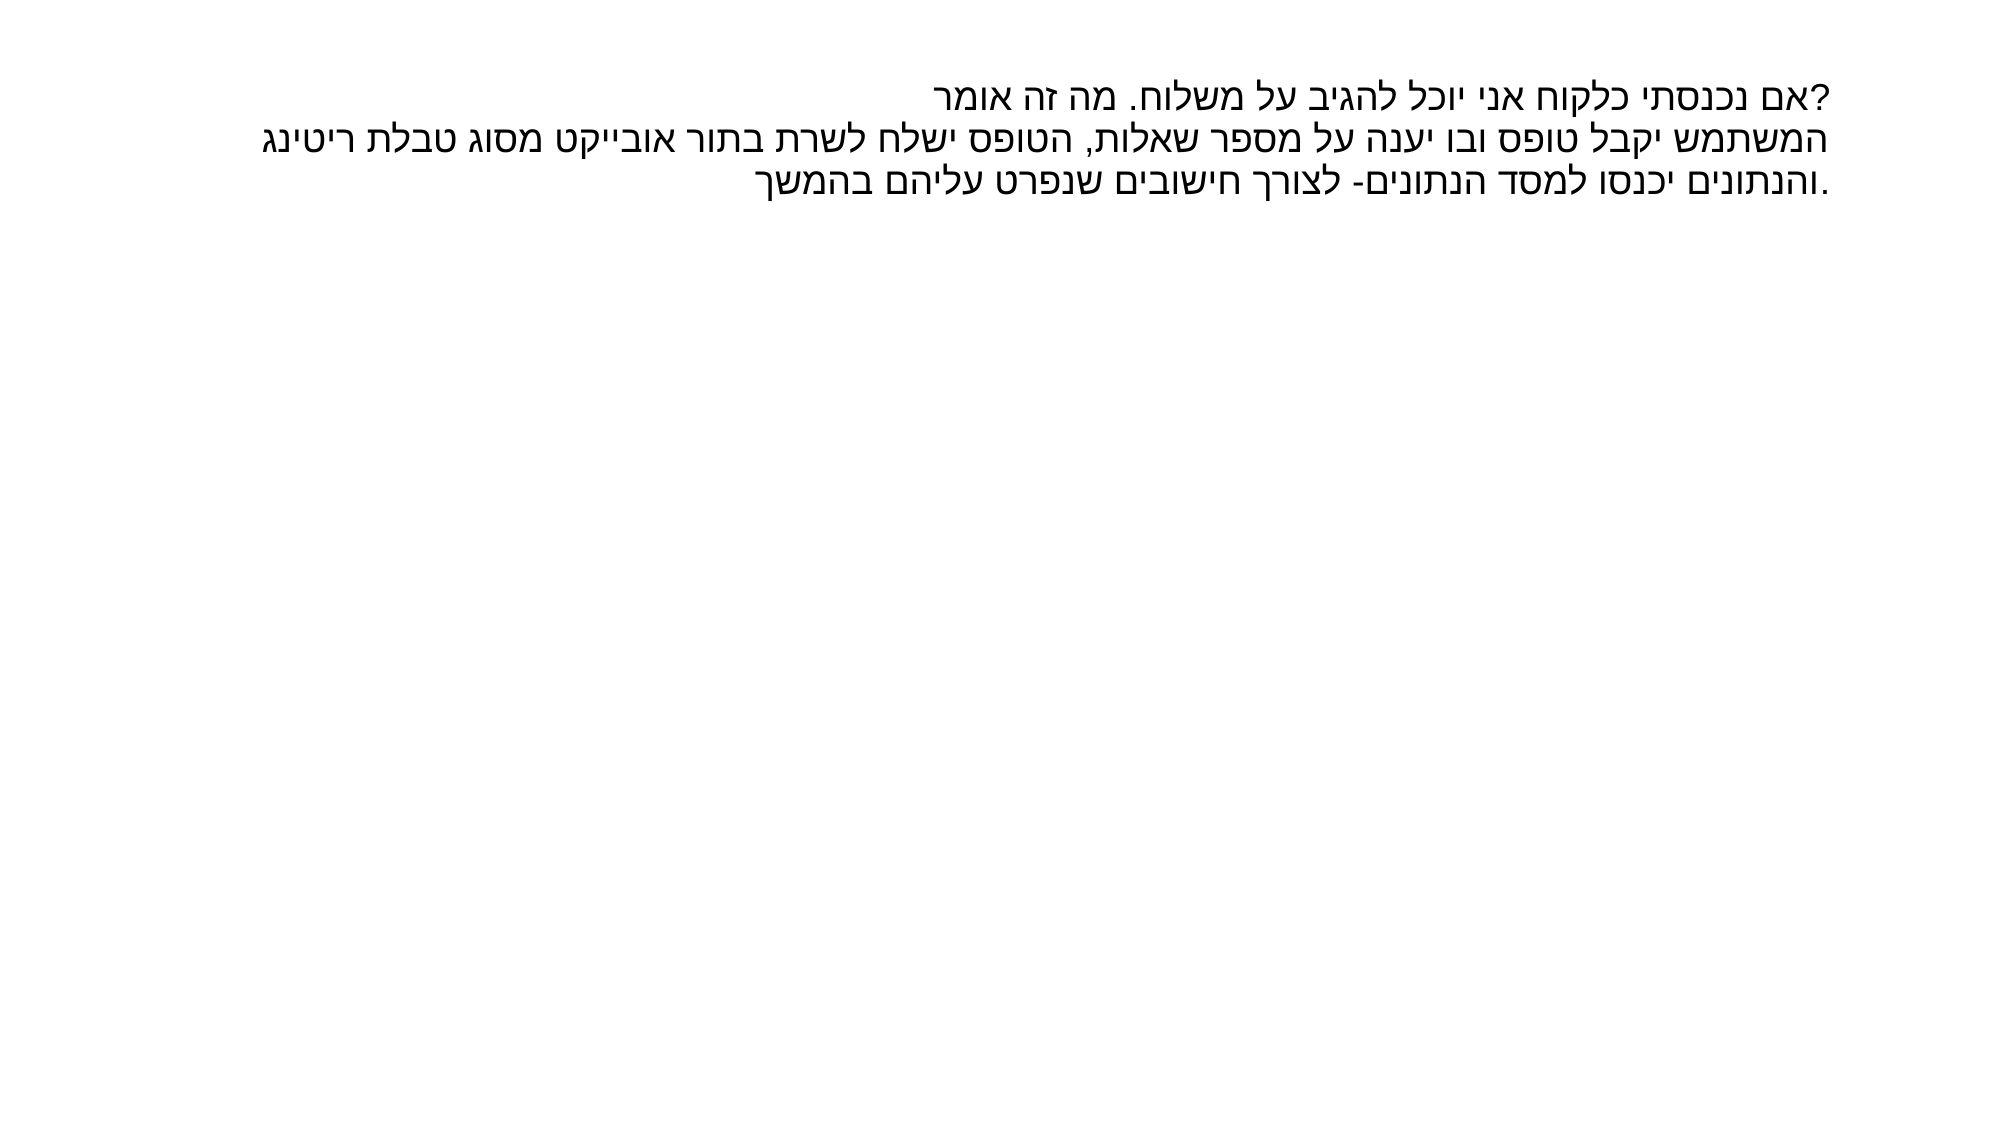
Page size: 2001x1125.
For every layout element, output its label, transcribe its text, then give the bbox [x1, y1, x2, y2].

text_box אם נכנסתי כלקוח אני יוכל להגיב על משלוח. מה זה אומר? המשתמש יקבל טופס ובו יענה על מספר שאלות, הטופס ישלח לשרת בתור אובייקט מסוג טבלת ריטינג והנתונים יכנסו למסד הנתונים- לצורך חישובים שנפרט עליהם בהמשך. [195, 69, 1846, 337]
